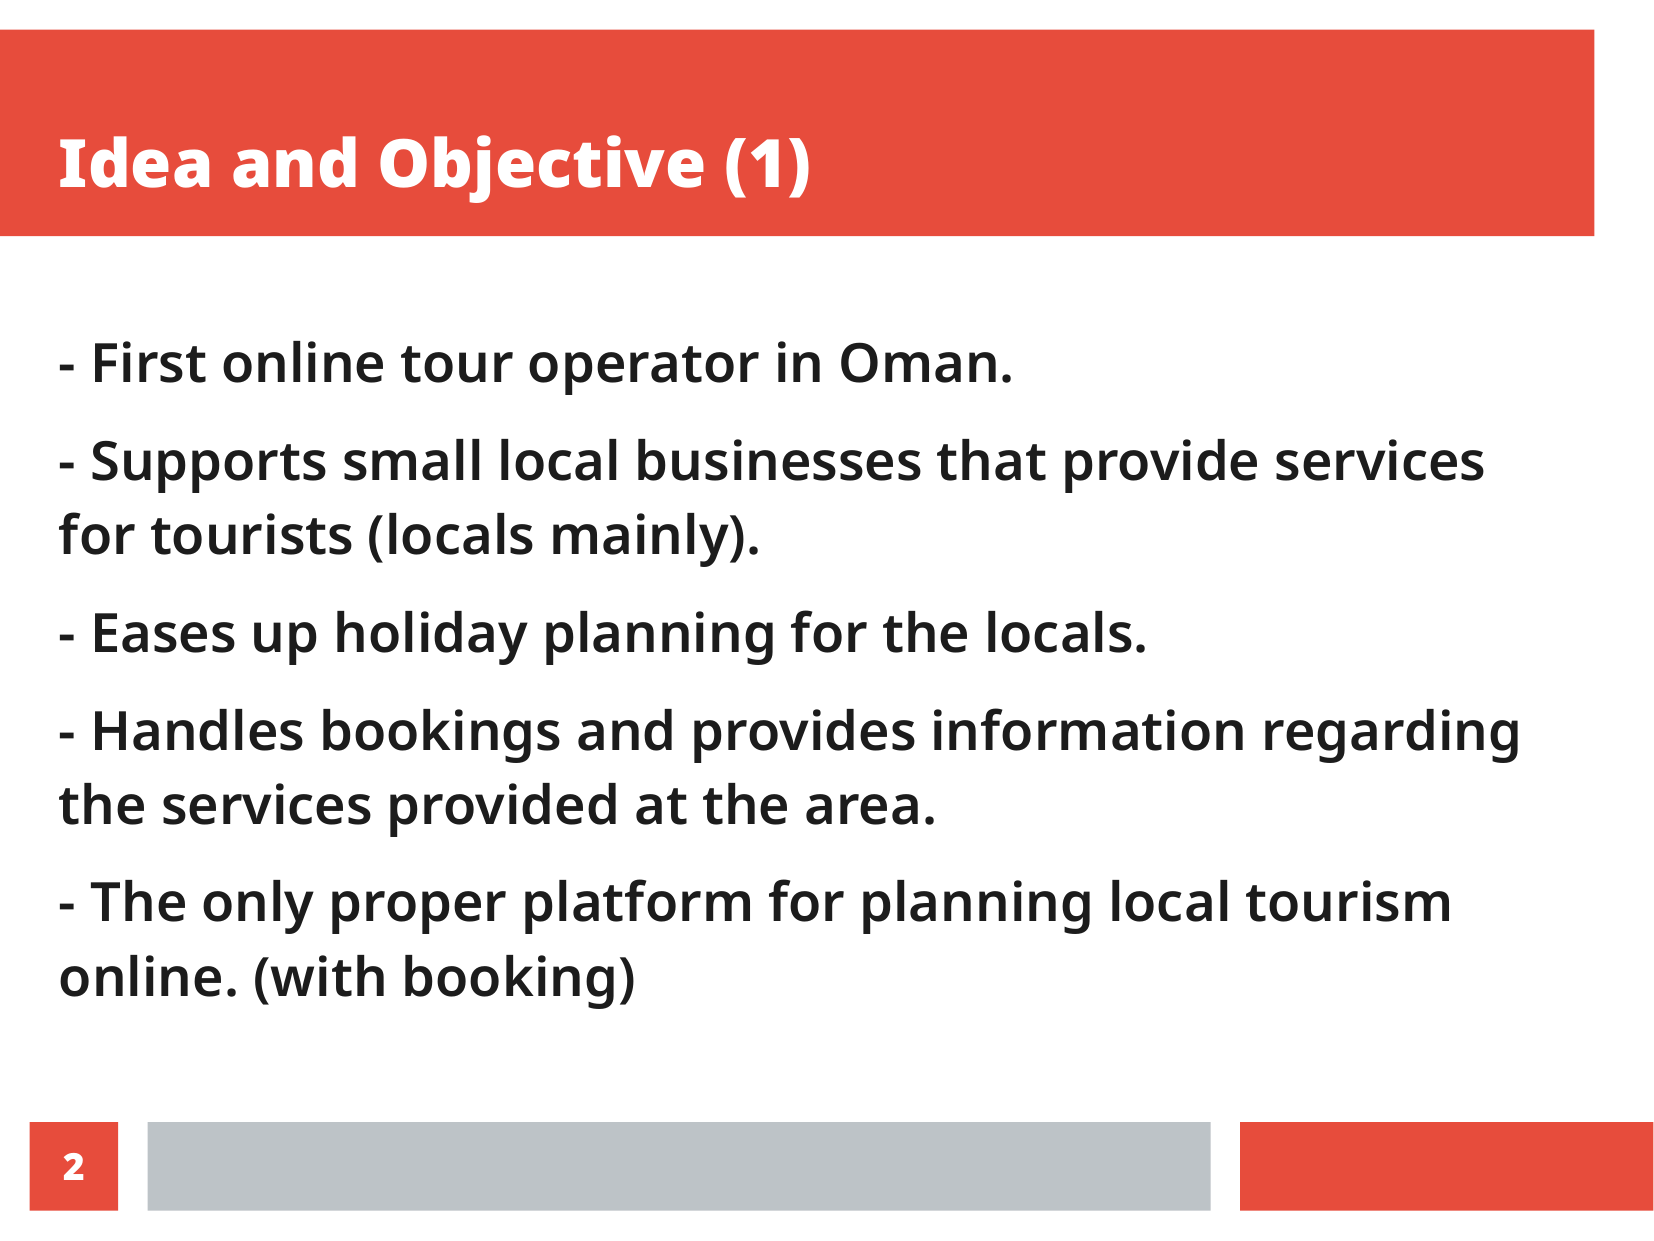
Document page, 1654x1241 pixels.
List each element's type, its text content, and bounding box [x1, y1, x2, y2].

title Idea and Objective (1) [59, 59, 1595, 207]
list - First online tour operator in Oman. - Supports small local businesses that provide services for tourists (locals mainly). - Eases up holiday planning for the locals. - Handles bookings and provides information regarding the services provided at the area. - The only proper platform for planning local tourism online. (with booking) [59, 324, 1565, 1093]
